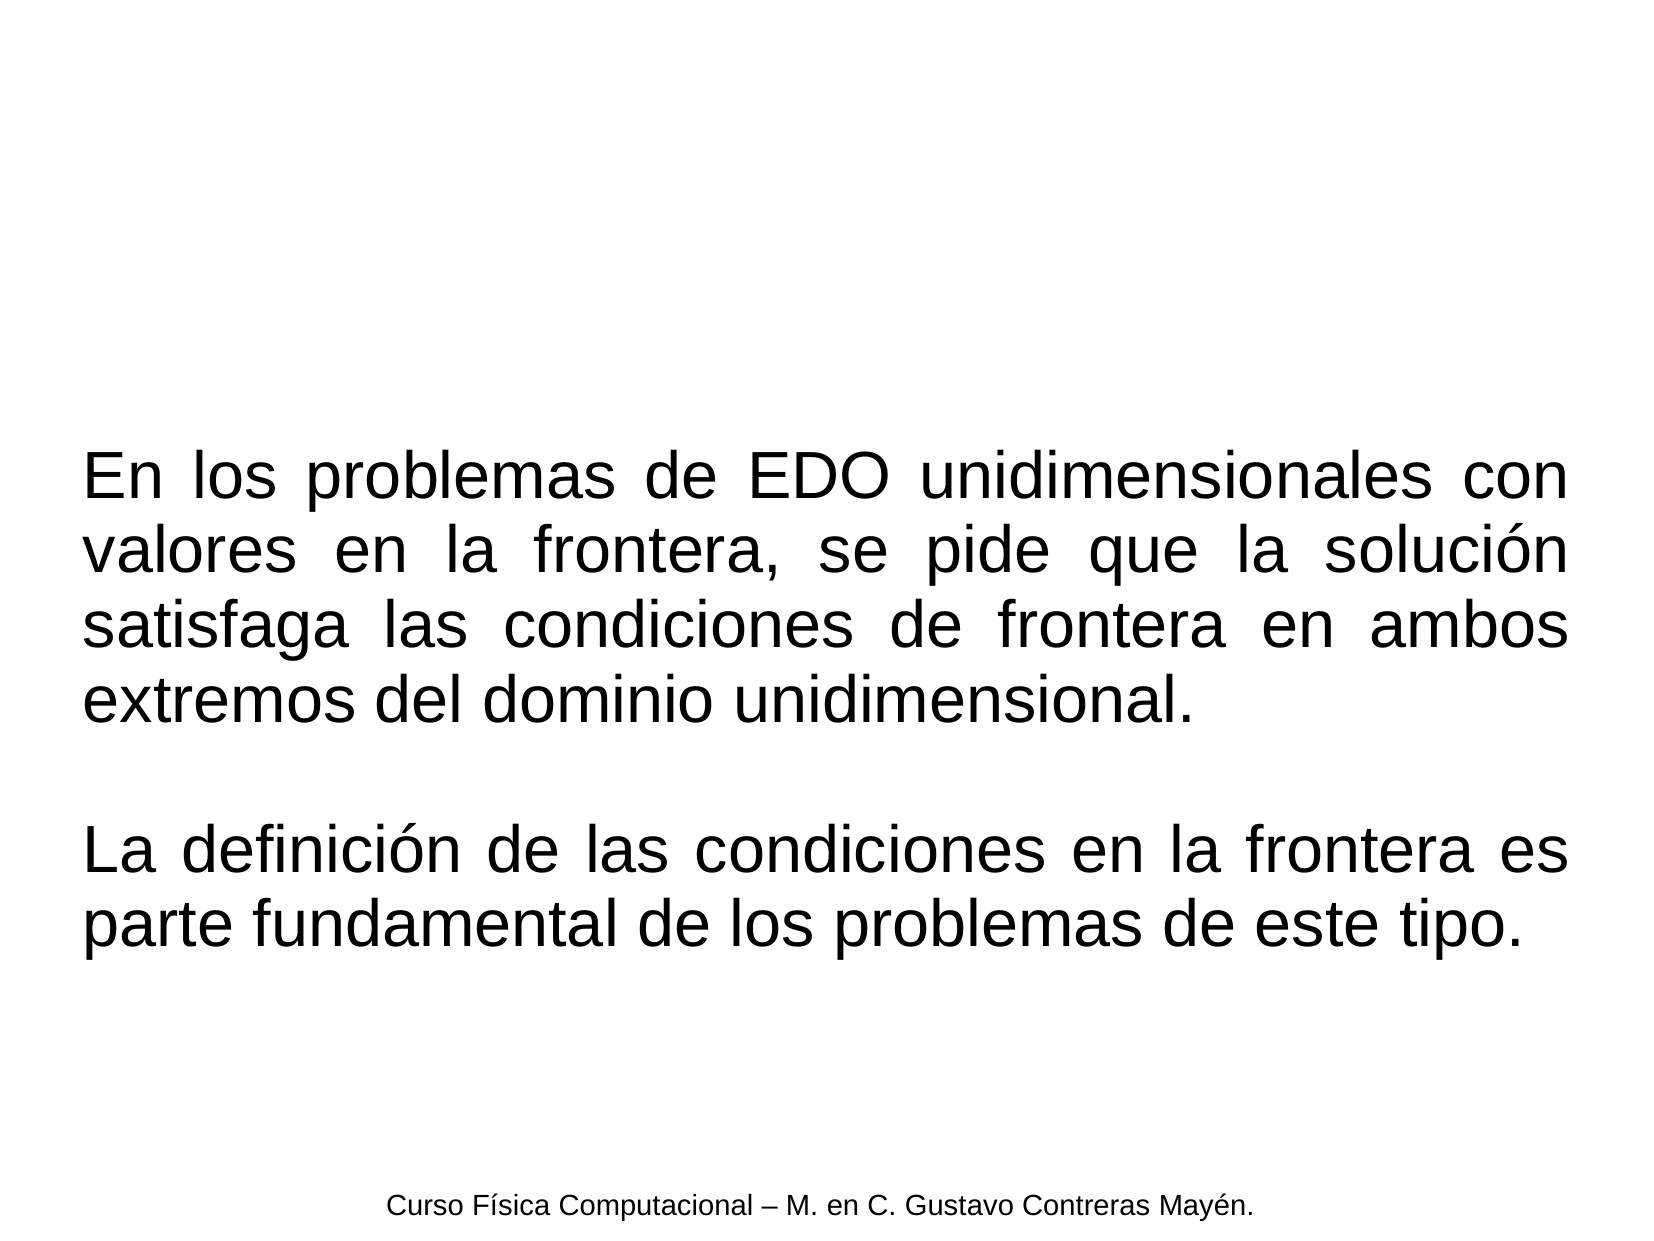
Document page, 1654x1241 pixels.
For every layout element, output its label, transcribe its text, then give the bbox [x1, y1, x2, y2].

subtitle En los problemas de EDO unidimensionales con valores en la frontera, se pide que la solución satisfaga las condiciones de frontera en ambos extremos del dominio unidimensional. La definición de las condiciones en la frontera es parte fundamental de los problemas de este tipo. [82, 290, 1571, 1109]
